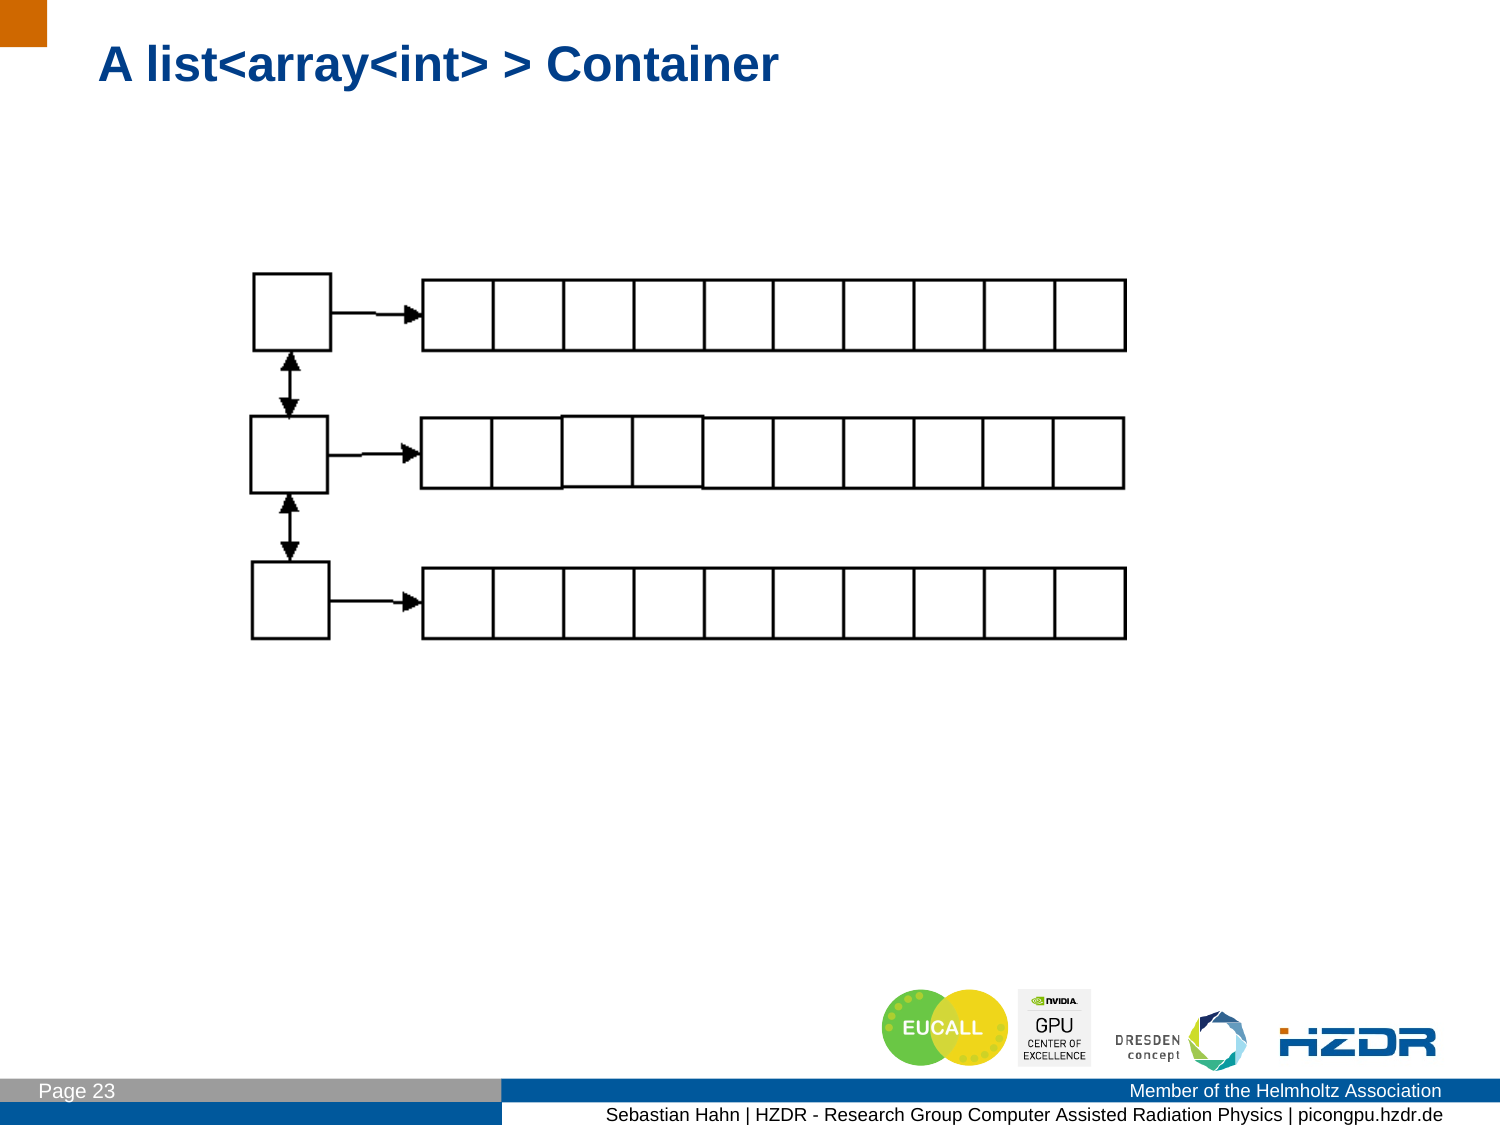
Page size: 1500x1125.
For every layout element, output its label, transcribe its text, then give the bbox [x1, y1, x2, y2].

picture [1257, 1011, 1453, 1073]
picture [248, 271, 1127, 642]
list A list<array<int> > Container [82, 23, 1430, 178]
picture [1116, 1011, 1247, 1071]
picture [874, 980, 1099, 1075]
